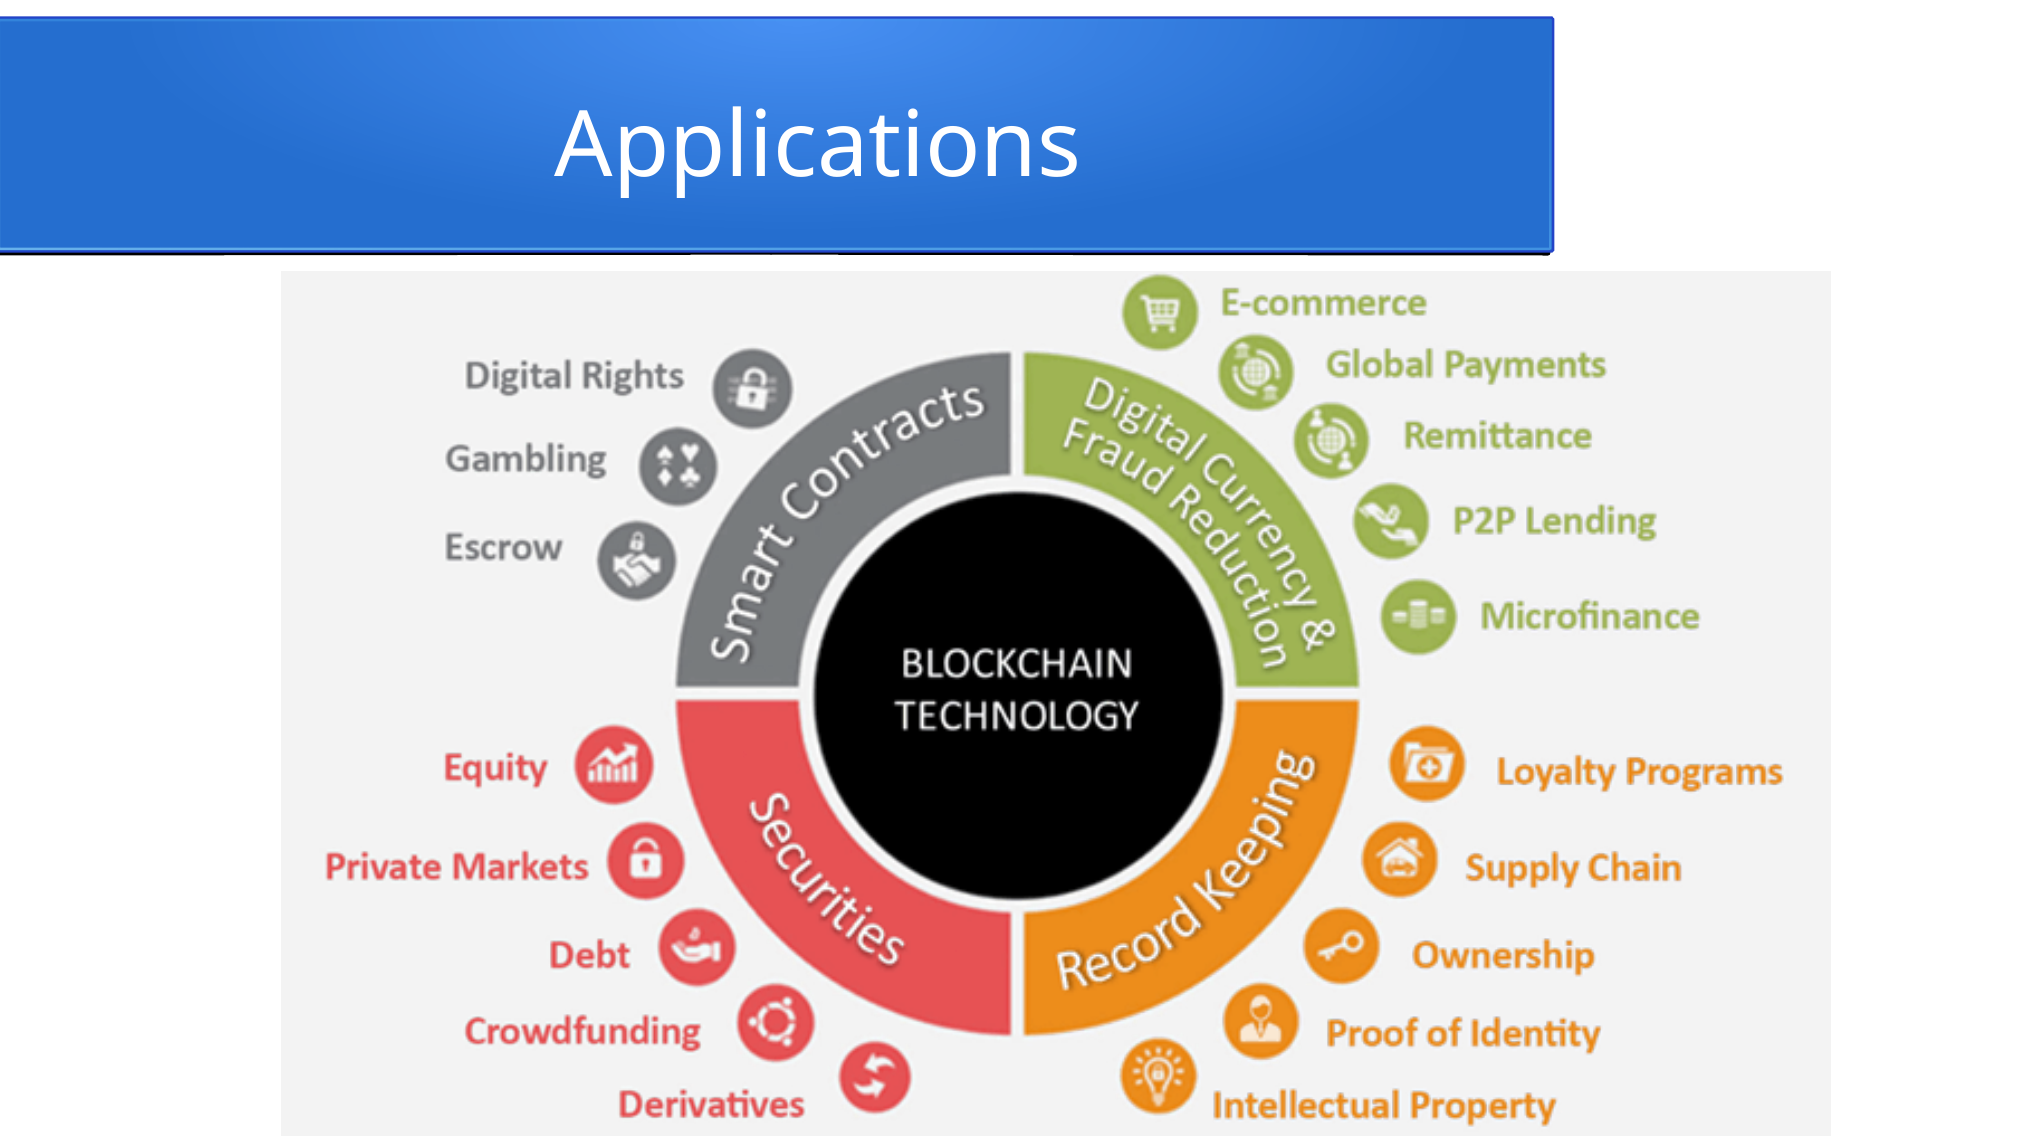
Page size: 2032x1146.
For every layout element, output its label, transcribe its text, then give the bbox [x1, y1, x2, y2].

picture [281, 271, 1831, 1136]
title Applications [101, 45, 1536, 237]
